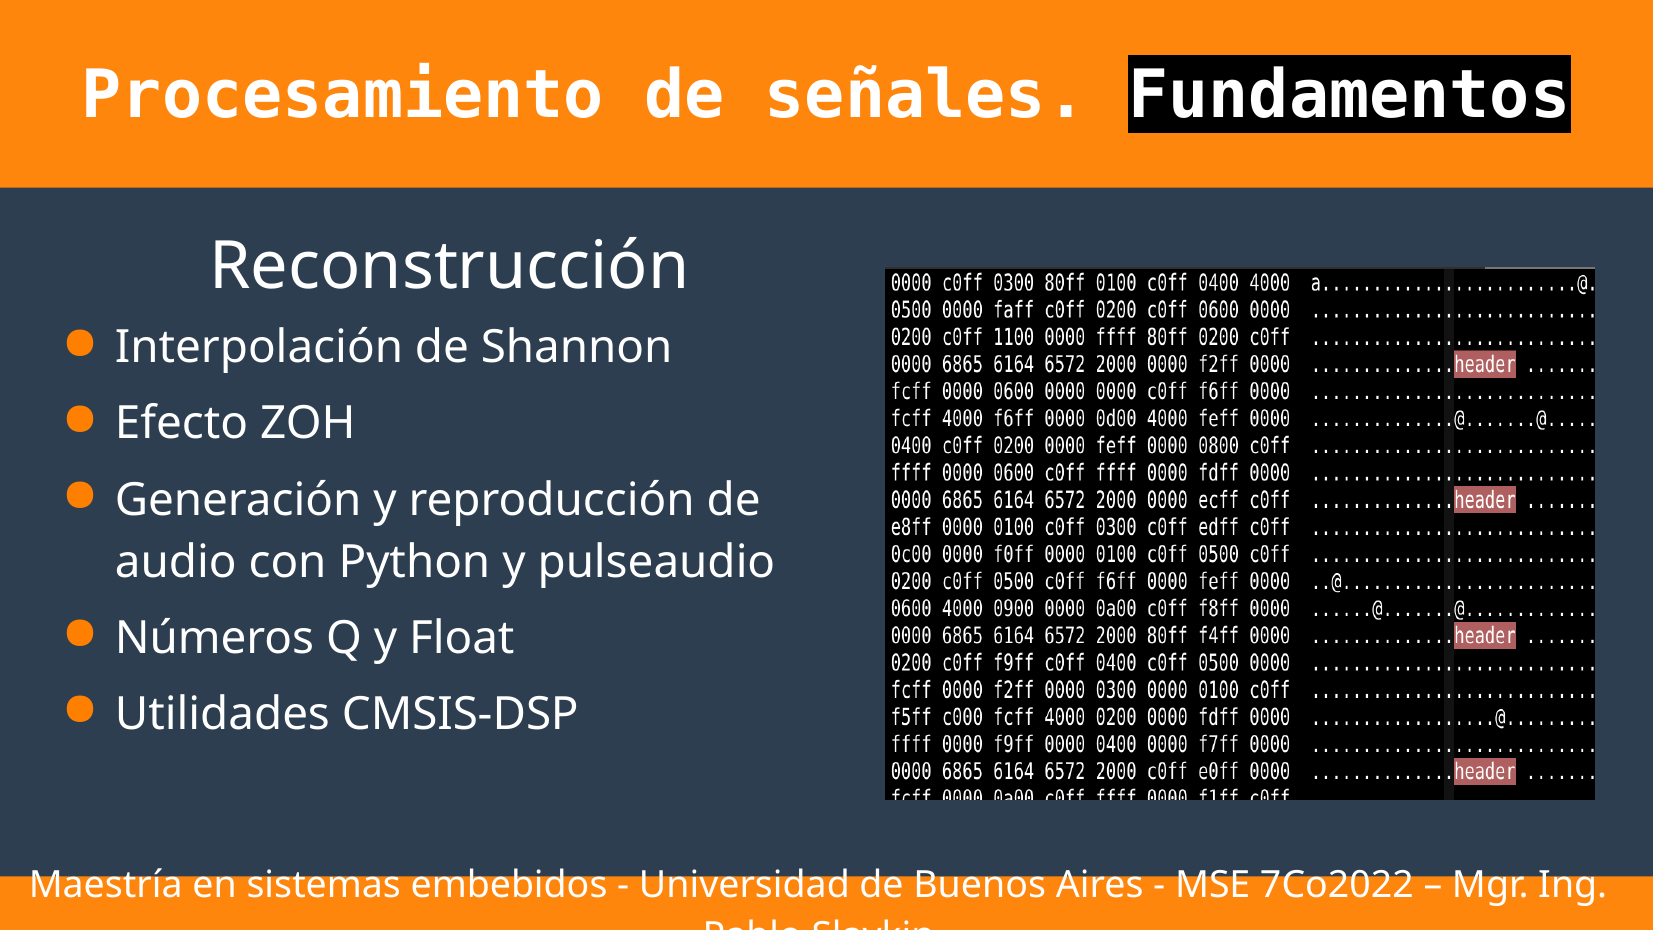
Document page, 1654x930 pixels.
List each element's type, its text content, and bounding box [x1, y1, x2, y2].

list Interpolación de Shannon Efecto ZOH Generación y reproducción de audio con Python y pulseaudio Números Q y Float Utilidades CMSIS-DSP [44, 313, 857, 822]
text_box Reconstrucción [56, 207, 844, 313]
picture [885, 267, 1595, 800]
title Procesamiento de señales. Fundamentos [58, 16, 1594, 135]
